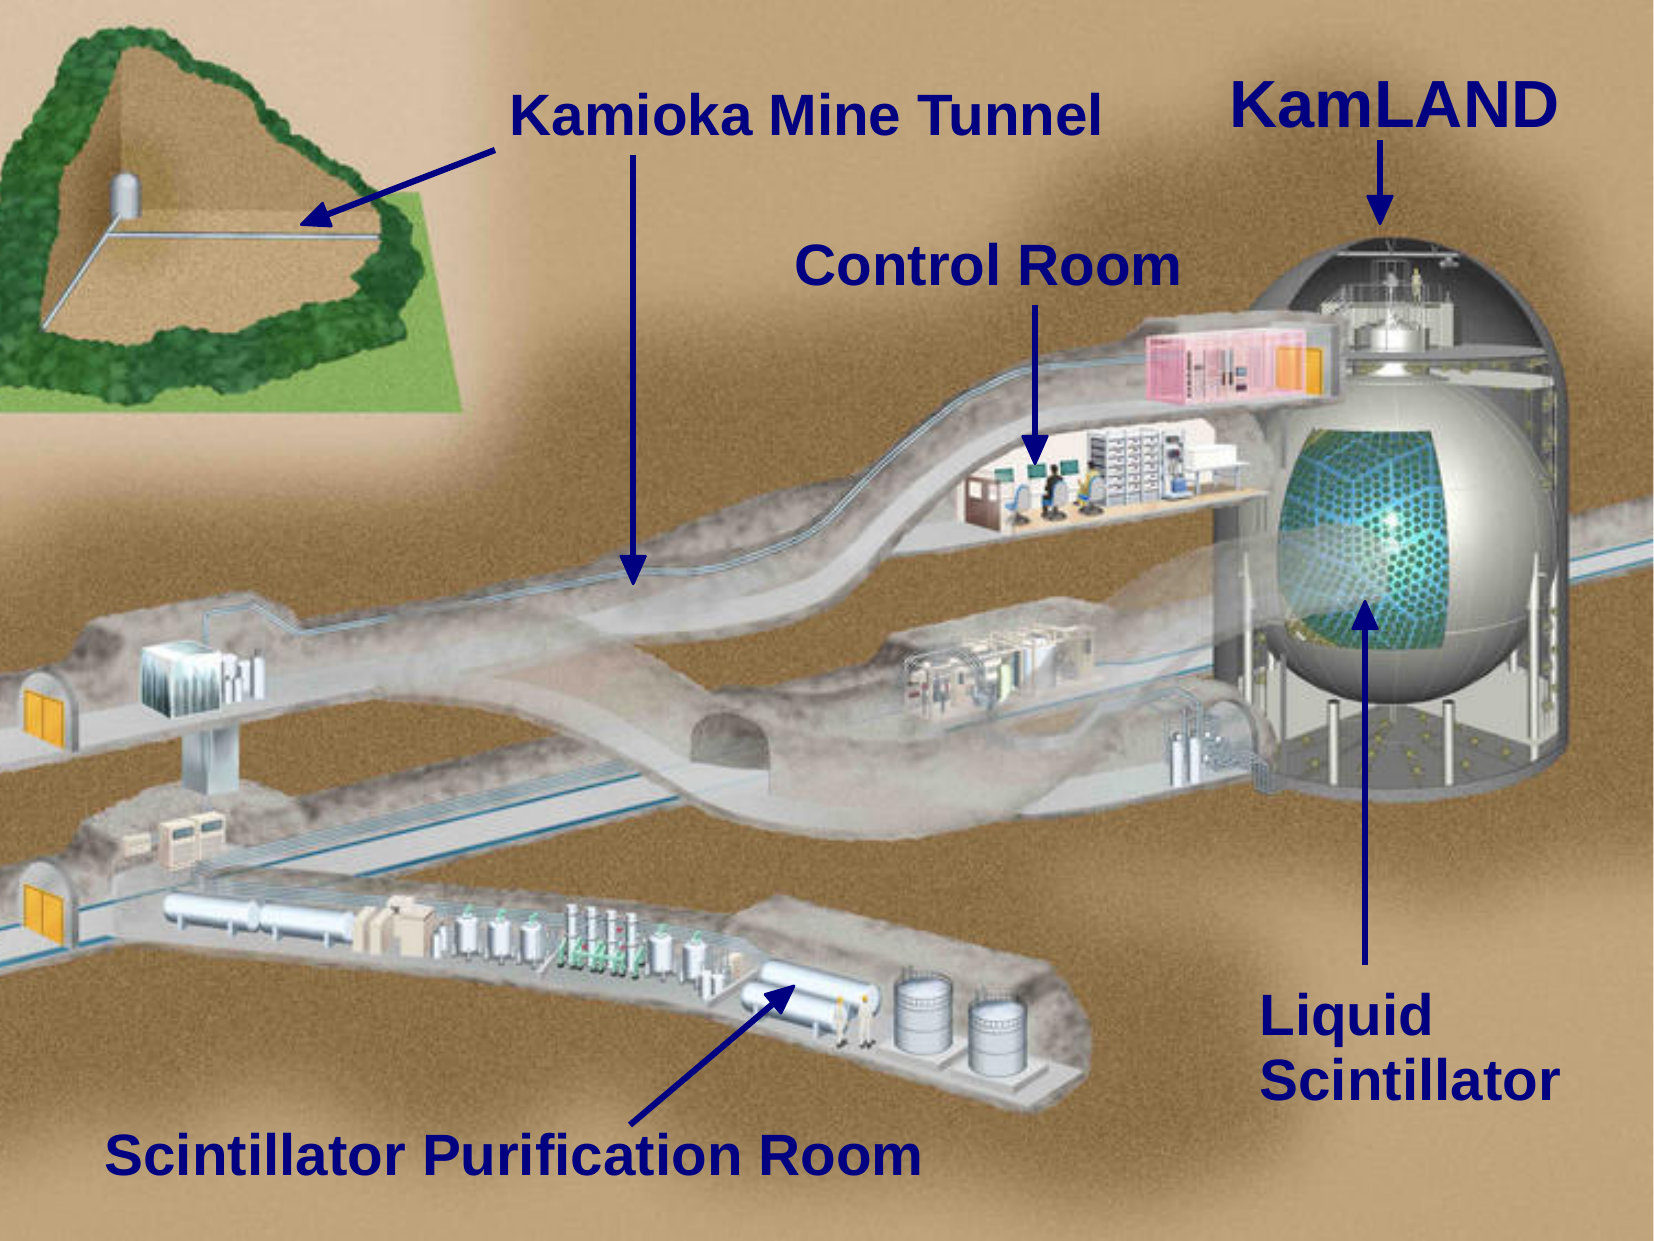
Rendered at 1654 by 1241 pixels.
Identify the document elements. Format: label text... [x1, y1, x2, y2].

text_box Liquid Scintillator [1245, 975, 1591, 1185]
text_box Scintillator Purification Room [90, 1114, 961, 1195]
text_box KamLAND [1215, 60, 1576, 150]
text_box Control Room [780, 225, 1216, 305]
picture [0, 0, 1654, 1241]
text_box Kamioka Mine Tunnel [495, 75, 1126, 155]
